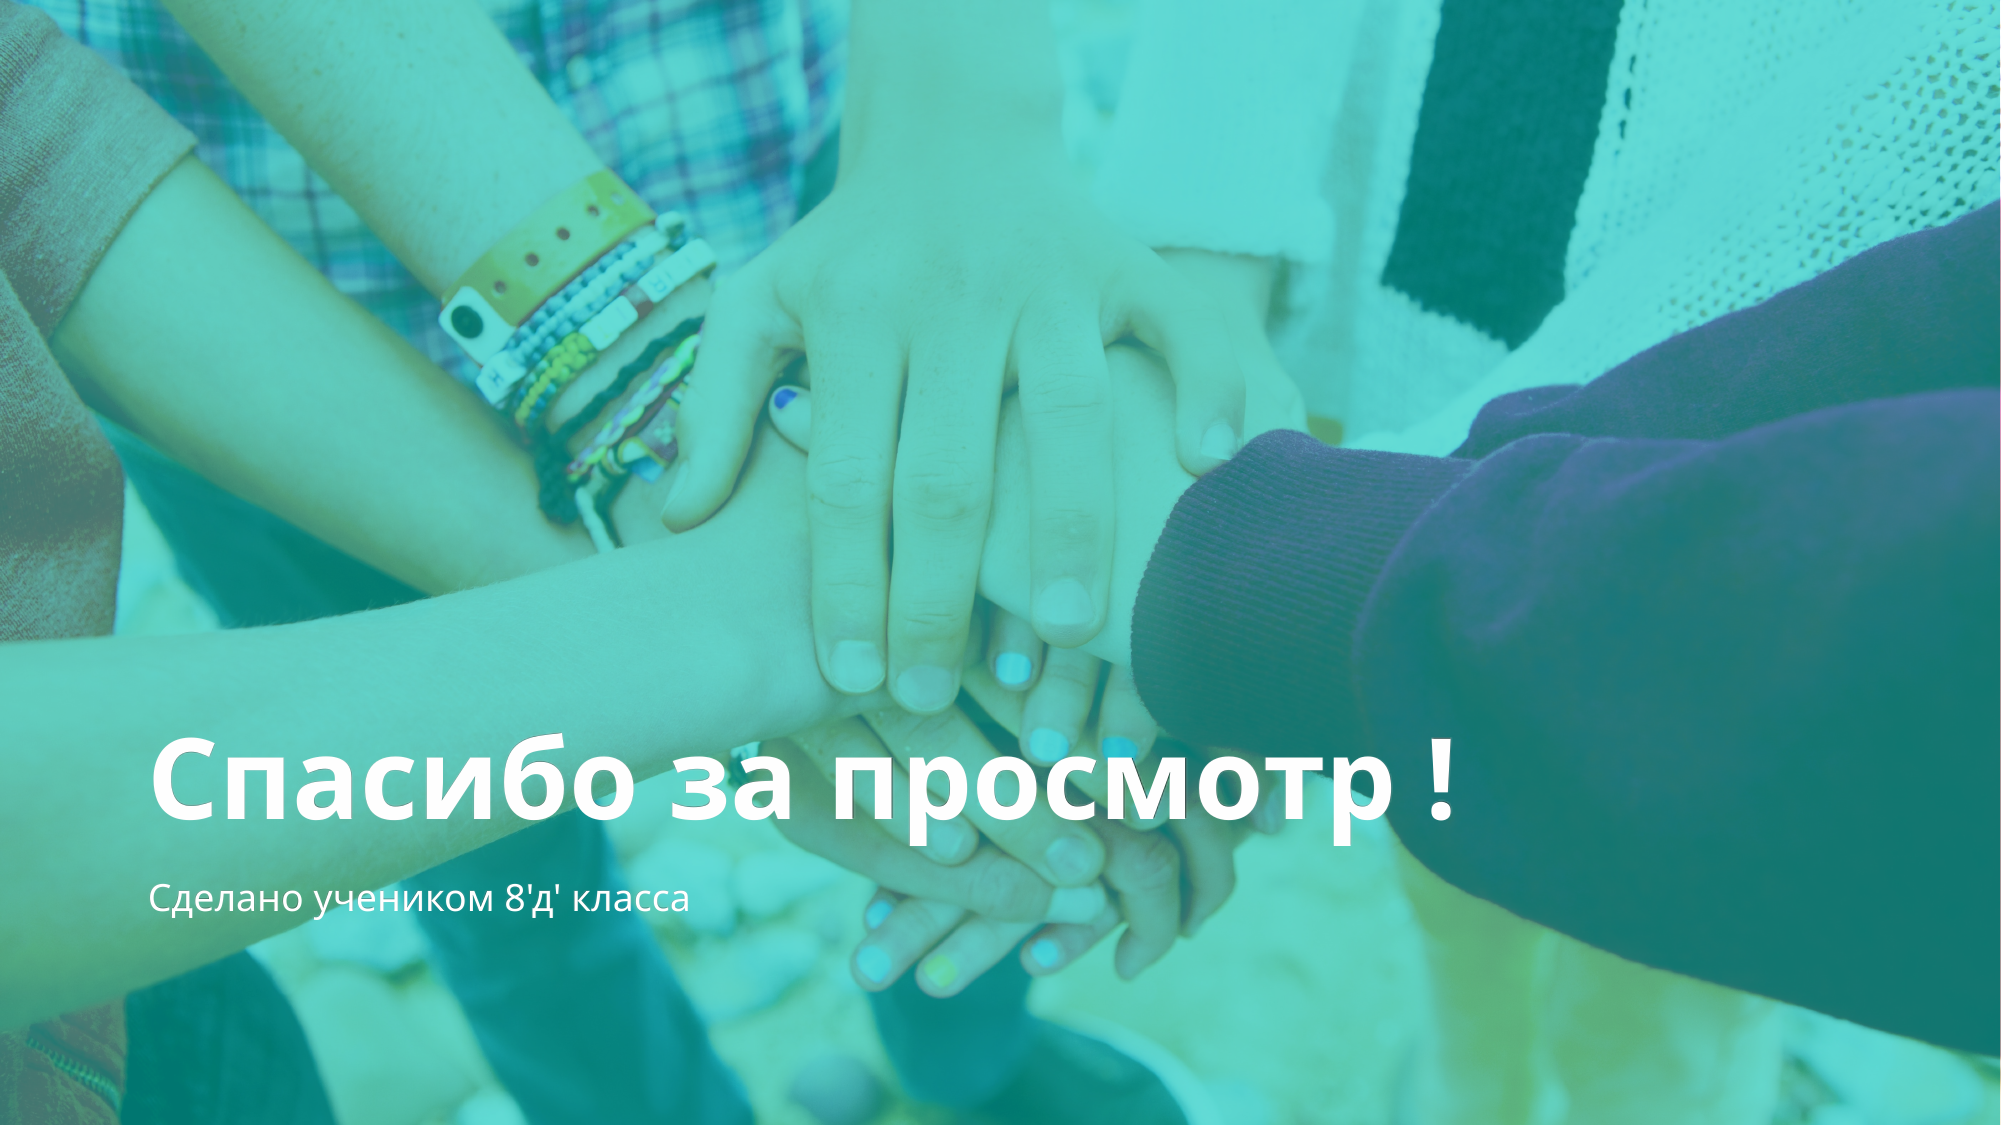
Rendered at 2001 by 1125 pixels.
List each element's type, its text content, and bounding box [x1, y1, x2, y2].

list Сделано учеником 8'д' класса [132, 866, 1868, 938]
title Спасибо за просмотр ! [132, 237, 1868, 850]
picture [0, 0, 2000, 1125]
